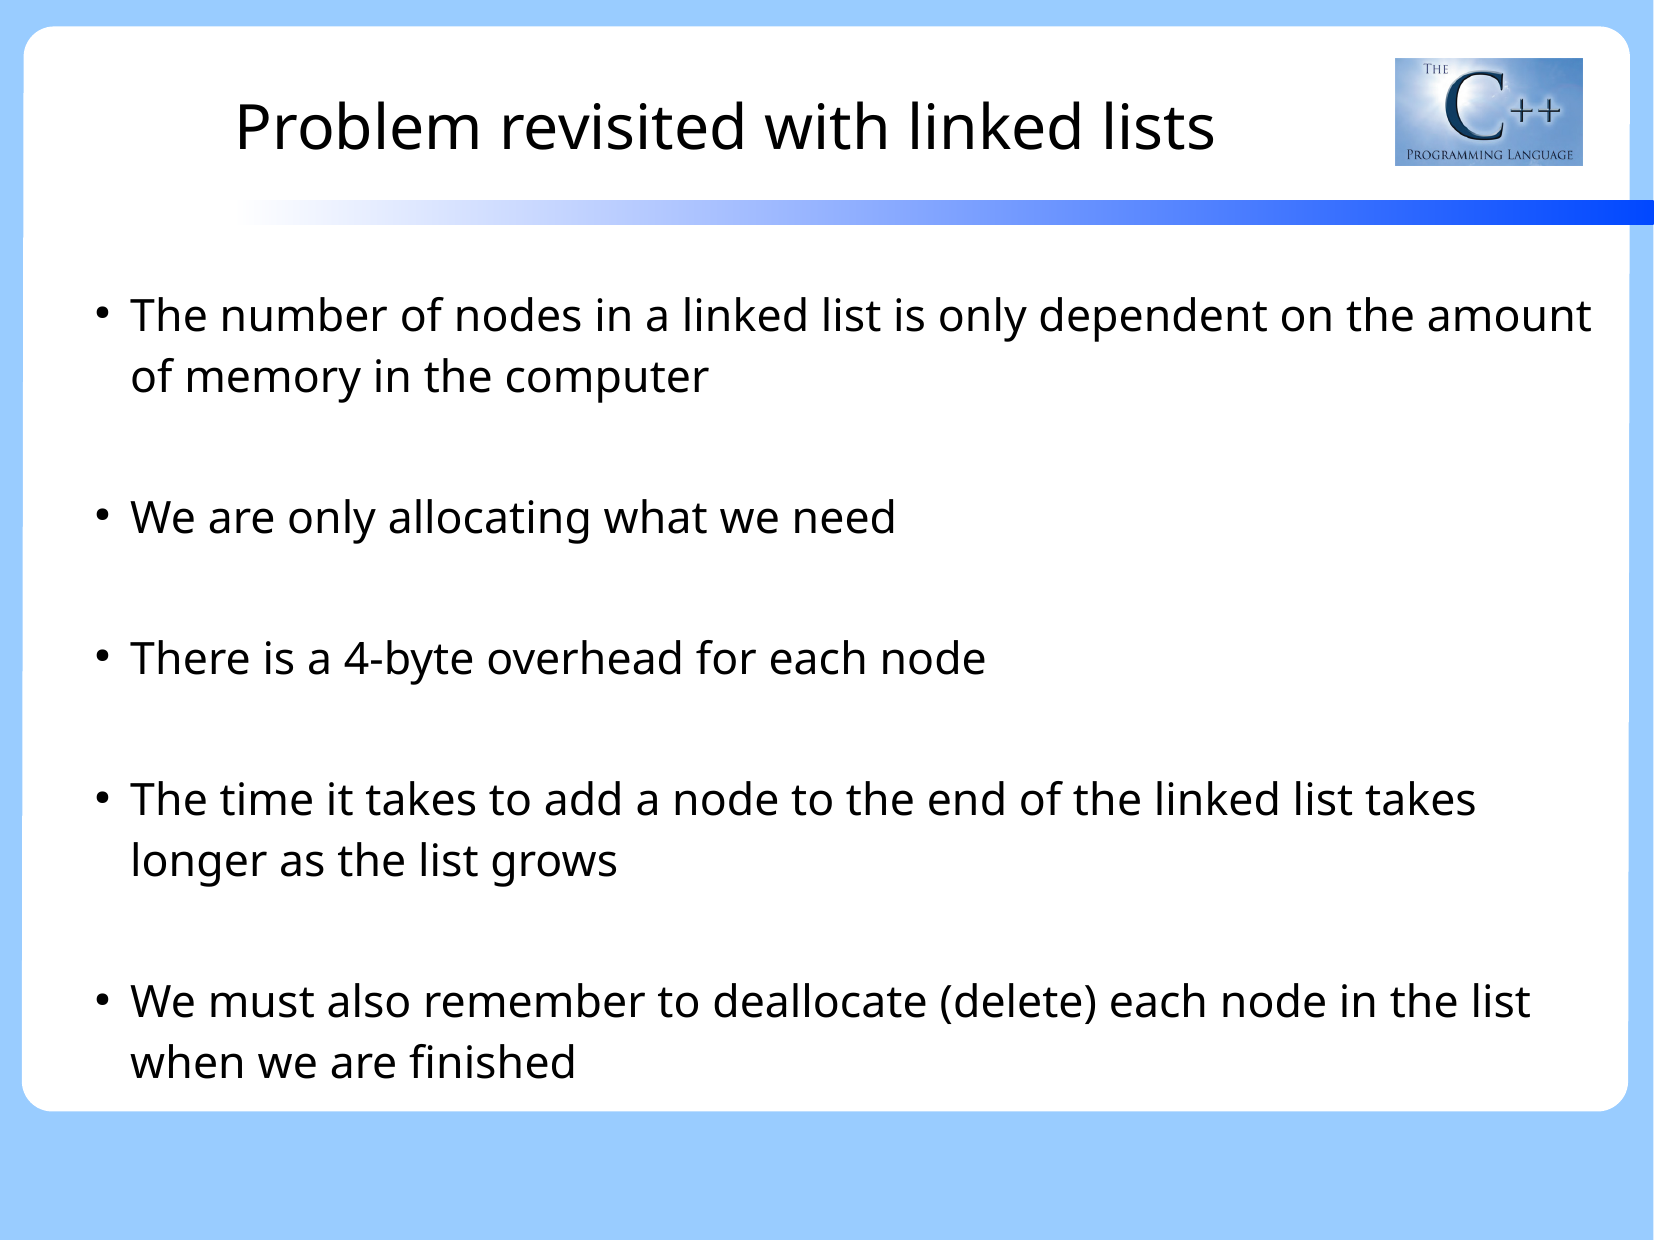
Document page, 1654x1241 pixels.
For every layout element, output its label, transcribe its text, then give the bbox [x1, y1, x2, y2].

title Problem revisited with linked lists [82, 49, 1371, 201]
picture [1395, 58, 1583, 166]
list The number of nodes in a linked list is only dependent on the amount of memory in the computer We are only allocating what we need There is a 4-byte overhead for each node The time it takes to add a node to the end of the linked list takes longer as the list grows We must also remember to deallocate (delete) each node in the list when we are finished [82, 283, 1607, 1099]
